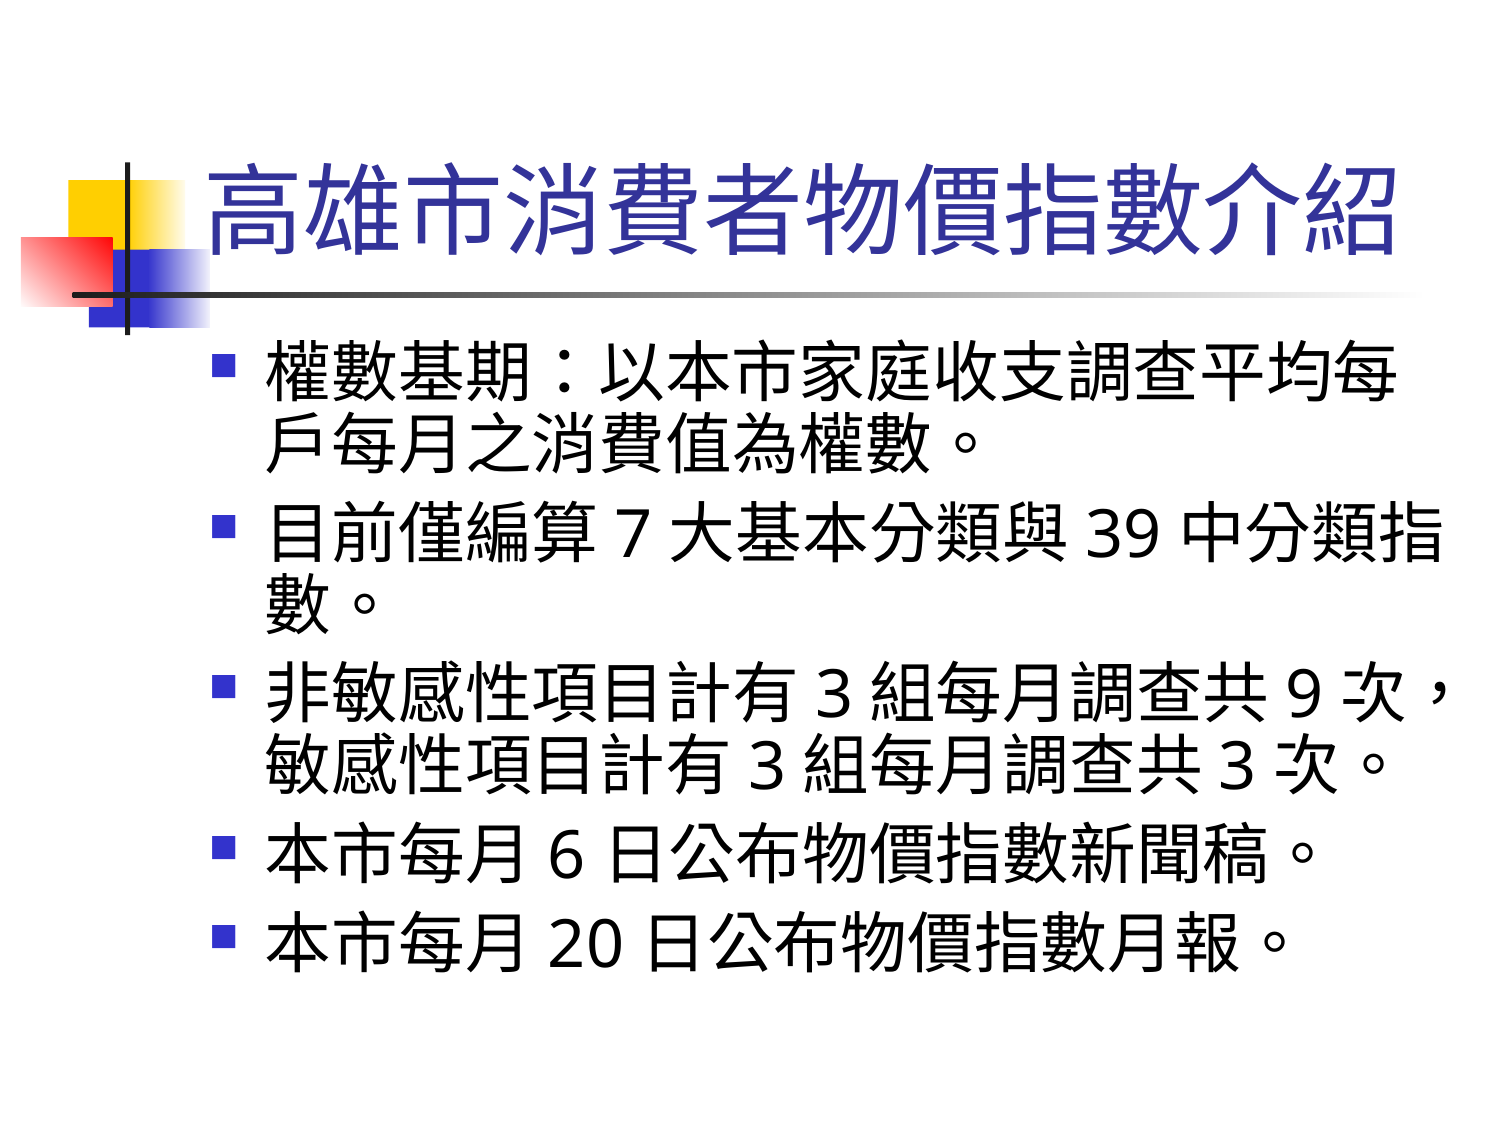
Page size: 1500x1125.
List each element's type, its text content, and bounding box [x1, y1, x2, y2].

list 權數基期：以本市家庭收支調查平均每戶每月之消費值為權數。 目前僅編算7大基本分類與39中分類指數。 非敏感性項目計有3組每月調查共9次，敏感性項目計有3組每月調查共3次。 本市每月6日公布物價指數新聞稿。 本市每月20日公布物價指數月報。 [193, 331, 1469, 1007]
title 高雄市消費者物價指數介紹 [188, 35, 1468, 276]
